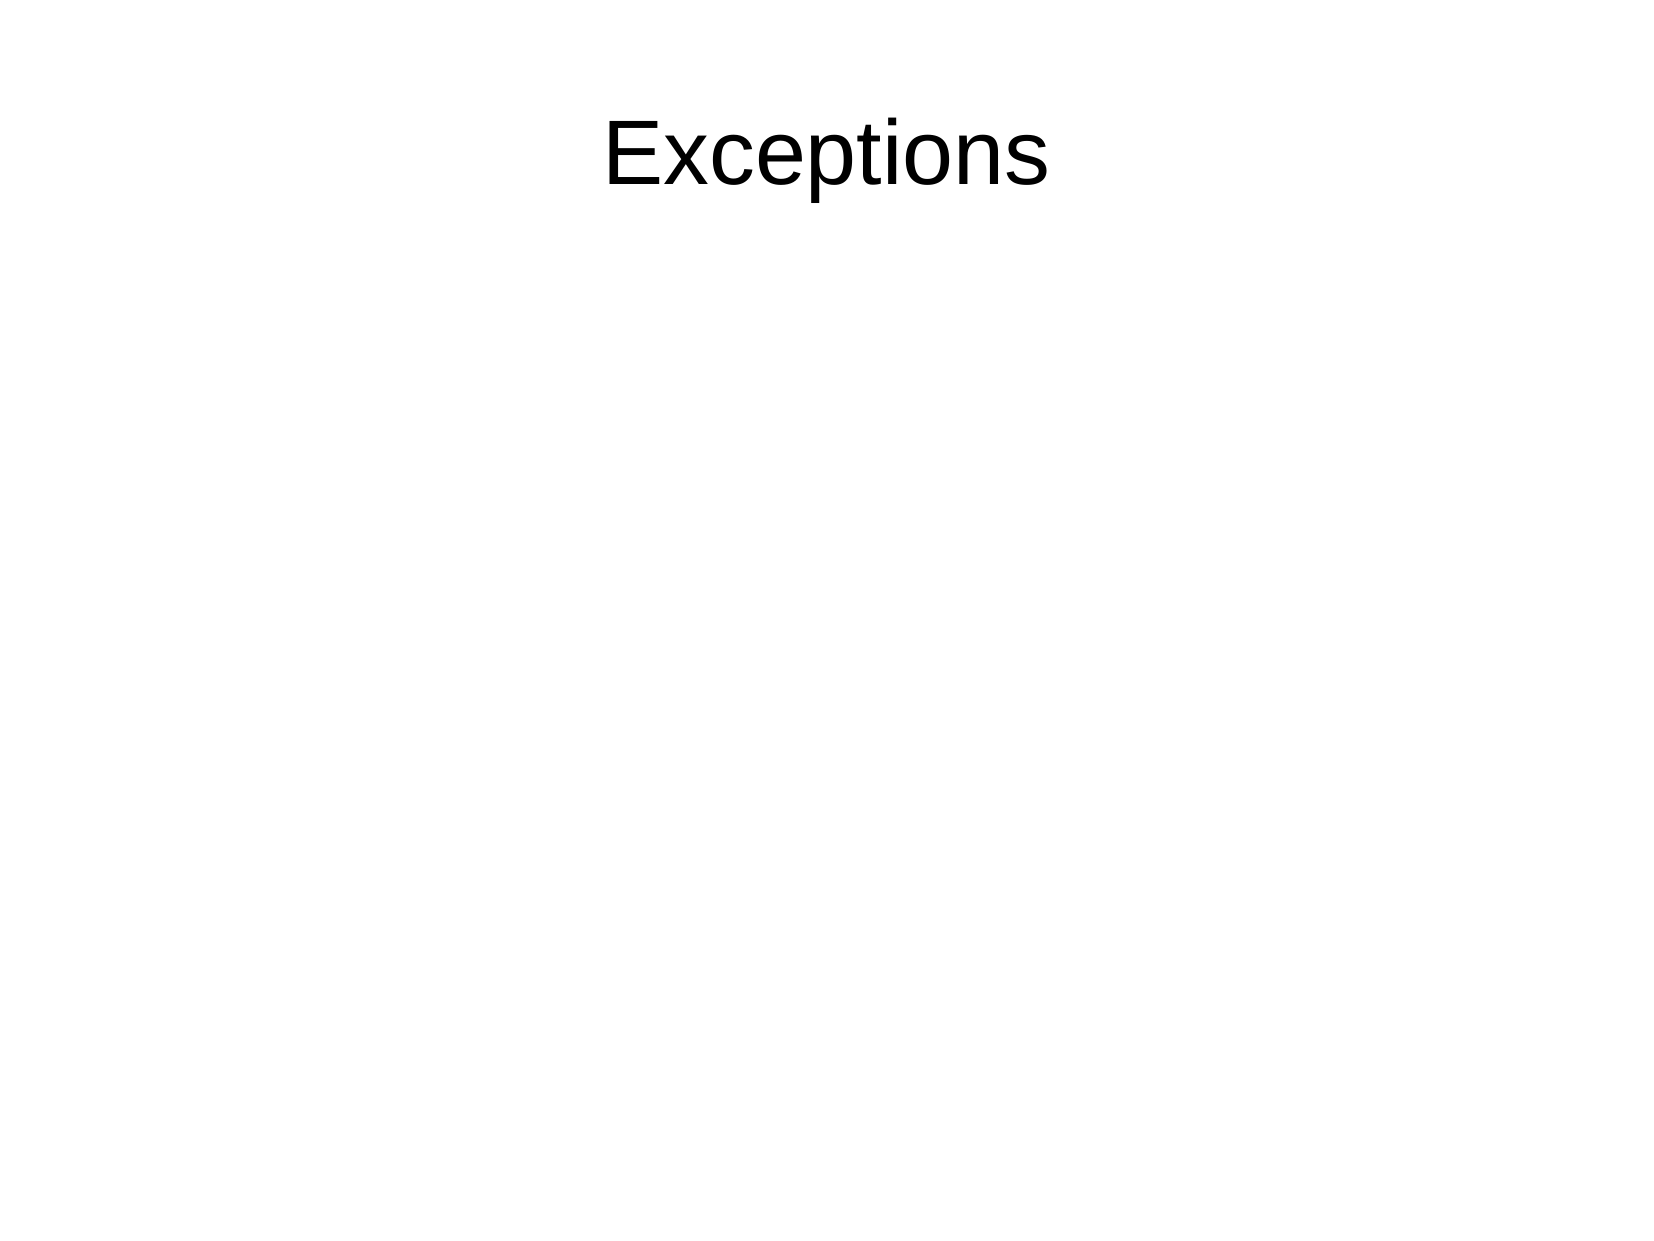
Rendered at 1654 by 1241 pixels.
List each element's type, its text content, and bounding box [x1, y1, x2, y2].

title Exceptions [82, 49, 1571, 257]
